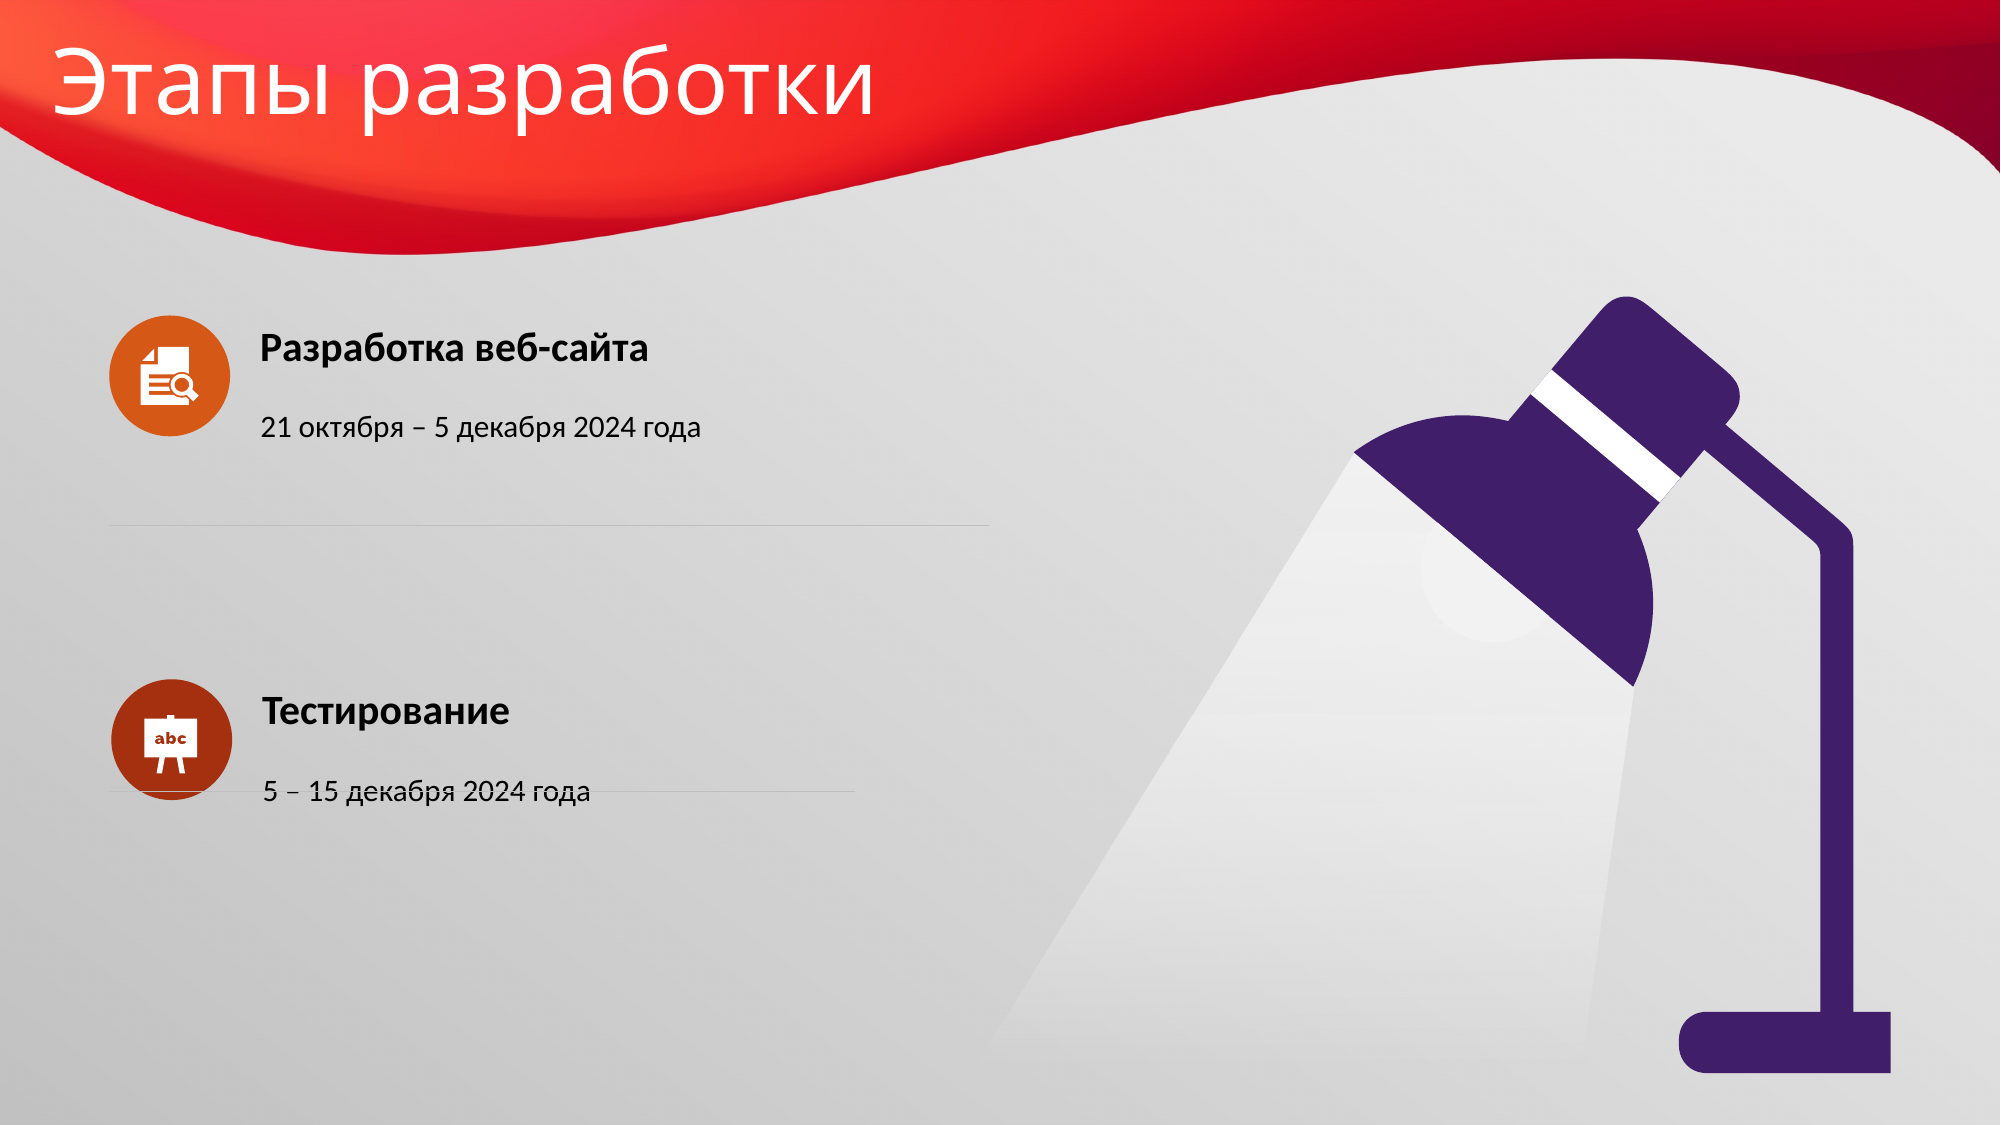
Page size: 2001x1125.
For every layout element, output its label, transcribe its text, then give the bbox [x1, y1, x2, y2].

text_box Разработка веб-сайта [245, 308, 954, 380]
text_box 5 – 15 декабря 2024 года [247, 744, 1084, 861]
text_box 21 октября – 5 декабря 2024 года [245, 380, 1034, 501]
picture [0, 0, 2000, 1125]
text_box [111, 679, 233, 791]
text_box Тестирование [247, 671, 956, 744]
title Этапы разработки [37, 19, 1763, 150]
text_box [970, 296, 1891, 1074]
text_box [109, 315, 231, 437]
text_box [141, 792, 202, 801]
